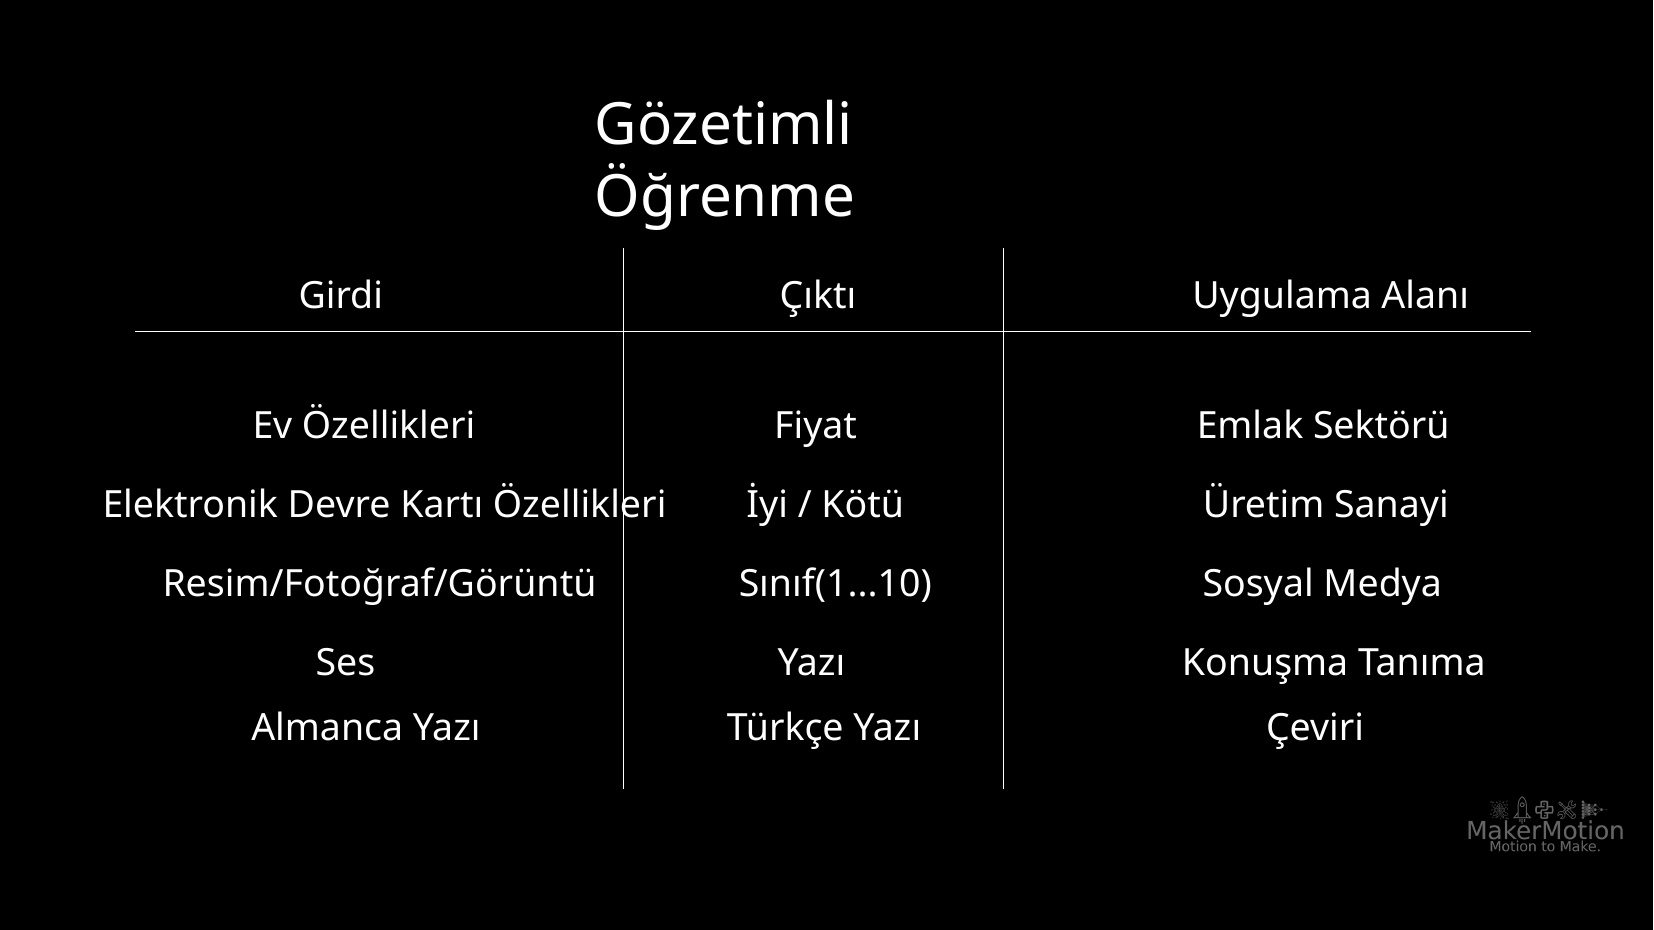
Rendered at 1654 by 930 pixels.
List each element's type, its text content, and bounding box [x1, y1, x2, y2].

text_box İyi / Kötü [731, 470, 893, 529]
text_box Girdi [283, 261, 382, 320]
text_box Üretim Sanayi [1188, 470, 1429, 529]
text_box Sosyal Medya [1187, 548, 1429, 608]
text_box Çeviri [1251, 692, 1366, 751]
text_box Türkçe Yazı [712, 692, 912, 751]
text_box Fiyat [759, 391, 865, 450]
text_box Ev Özellikleri [237, 391, 462, 450]
text_box Resim/Fotoğraf/Görüntü [147, 548, 552, 608]
picture [1440, 719, 1651, 930]
text_box Çıktı [764, 261, 860, 320]
text_box Konuşma Tanıma [1167, 627, 1450, 686]
text_box Sınıf(1...10) [724, 548, 900, 608]
text_box Yazı [762, 627, 861, 686]
title Gözetimli Öğrenme [579, 69, 1074, 250]
text_box Emlak Sektörü [1182, 391, 1435, 450]
text_box Elektronik Devre Kartı Özellikleri [87, 470, 612, 529]
text_box Uygulama Alanı [1177, 261, 1439, 320]
text_box Ses [300, 627, 399, 686]
text_box Almanca Yazı [236, 692, 464, 751]
